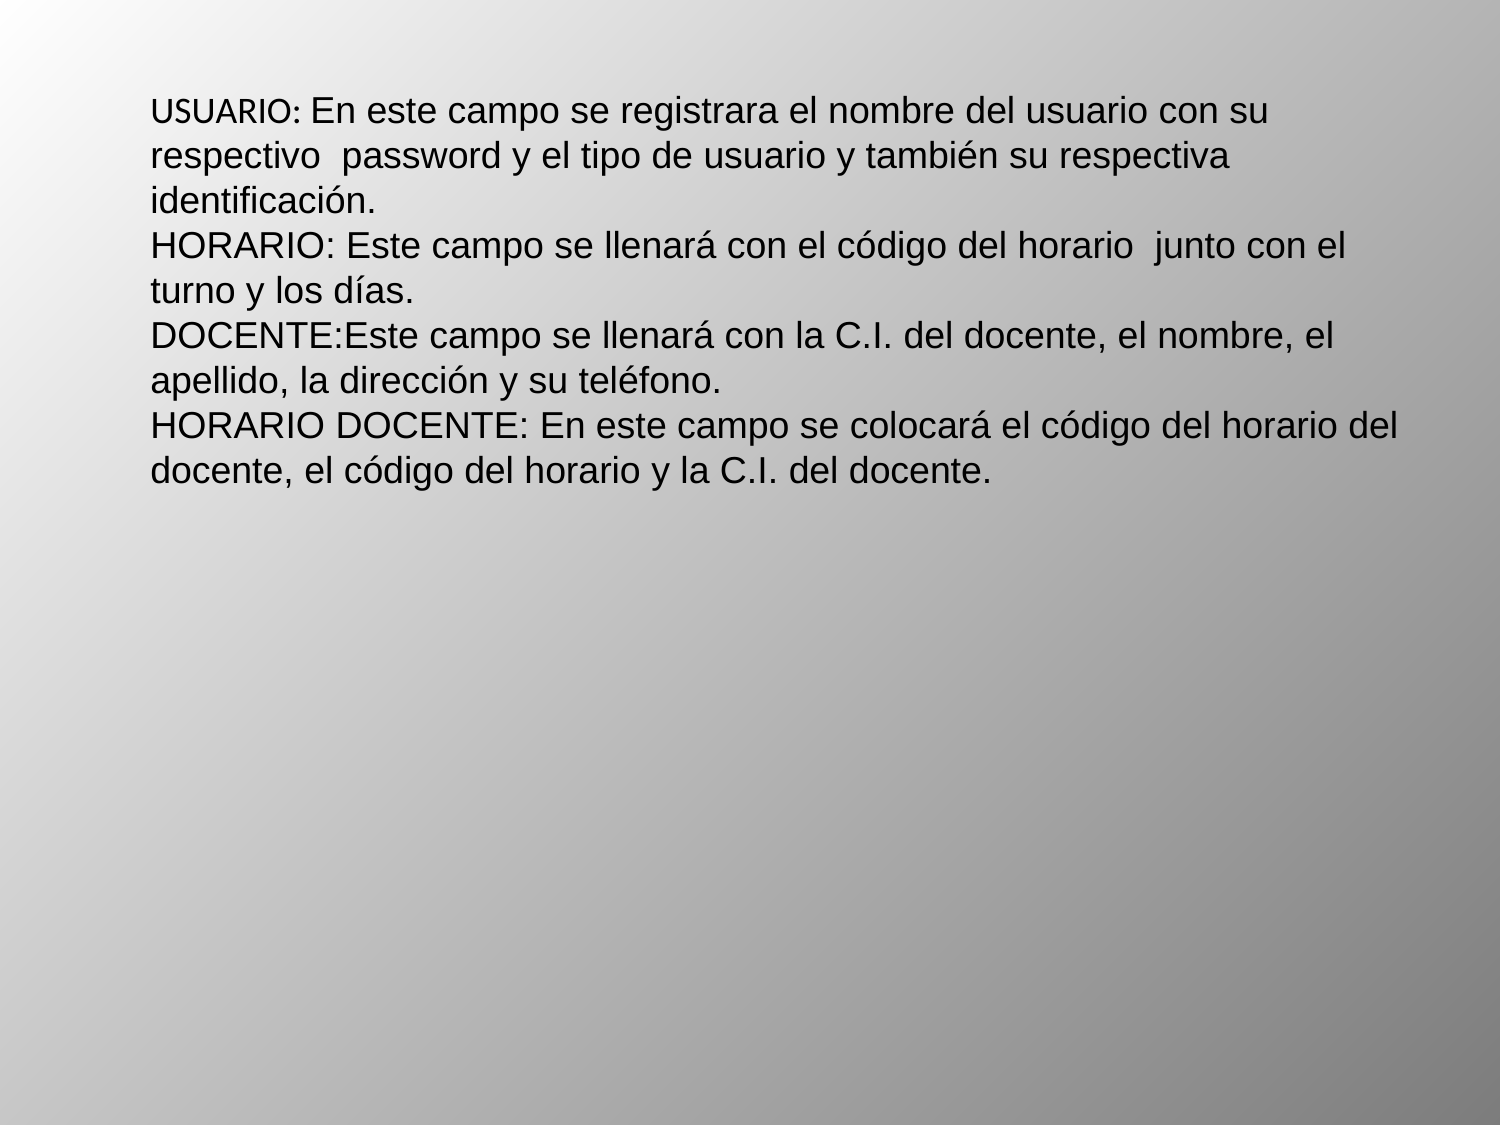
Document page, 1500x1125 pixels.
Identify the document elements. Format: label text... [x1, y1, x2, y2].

text_box USUARIO: En este campo se registrara el nombre del usuario con su respectivo password y el tipo de usuario y también su respectiva identificación. HORARIO: Este campo se llenará con el código del horario junto con el turno y los días. DOCENTE:Este campo se llenará con la C.I. del docente, el nombre, el apellido, la dirección y su teléfono. HORARIO DOCENTE: En este campo se colocará el código del horario del docente, el código del horario y la C.I. del docente. [135, 78, 1424, 544]
